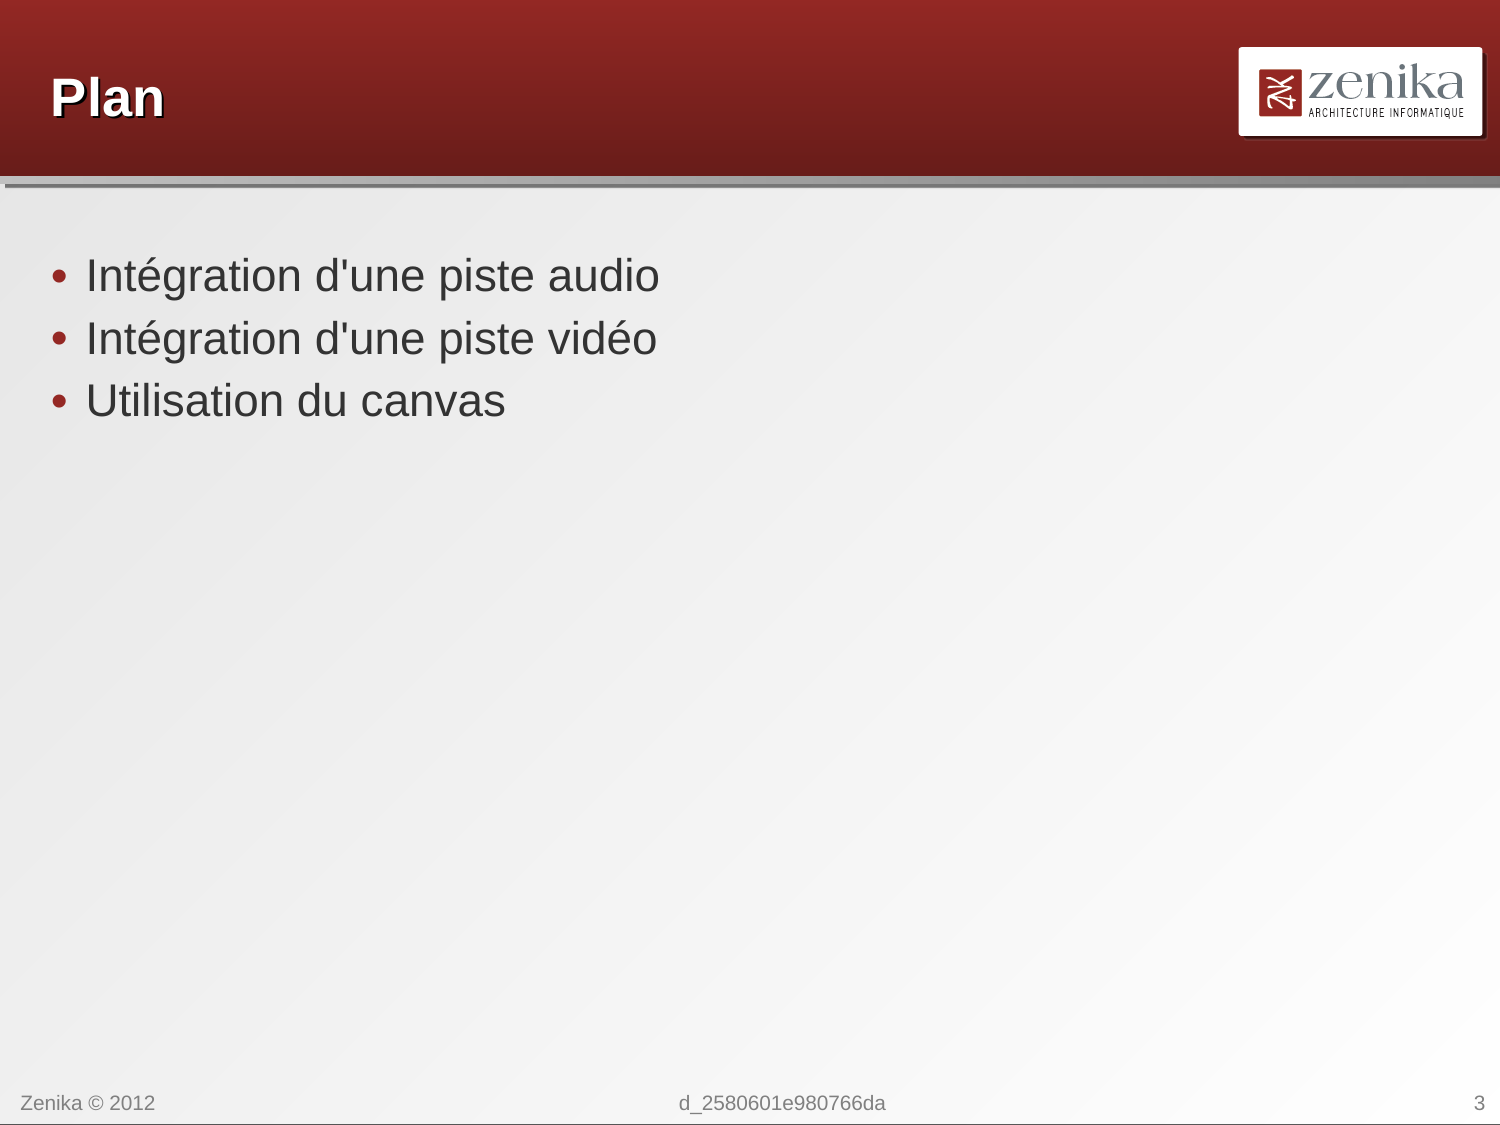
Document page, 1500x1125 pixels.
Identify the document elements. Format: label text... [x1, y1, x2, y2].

title Plan [50, 15, 1206, 180]
list Intégration d'une piste audio Intégration d'une piste vidéo Utilisation du canvas [50, 249, 1435, 1079]
picture [1257, 58, 1464, 125]
